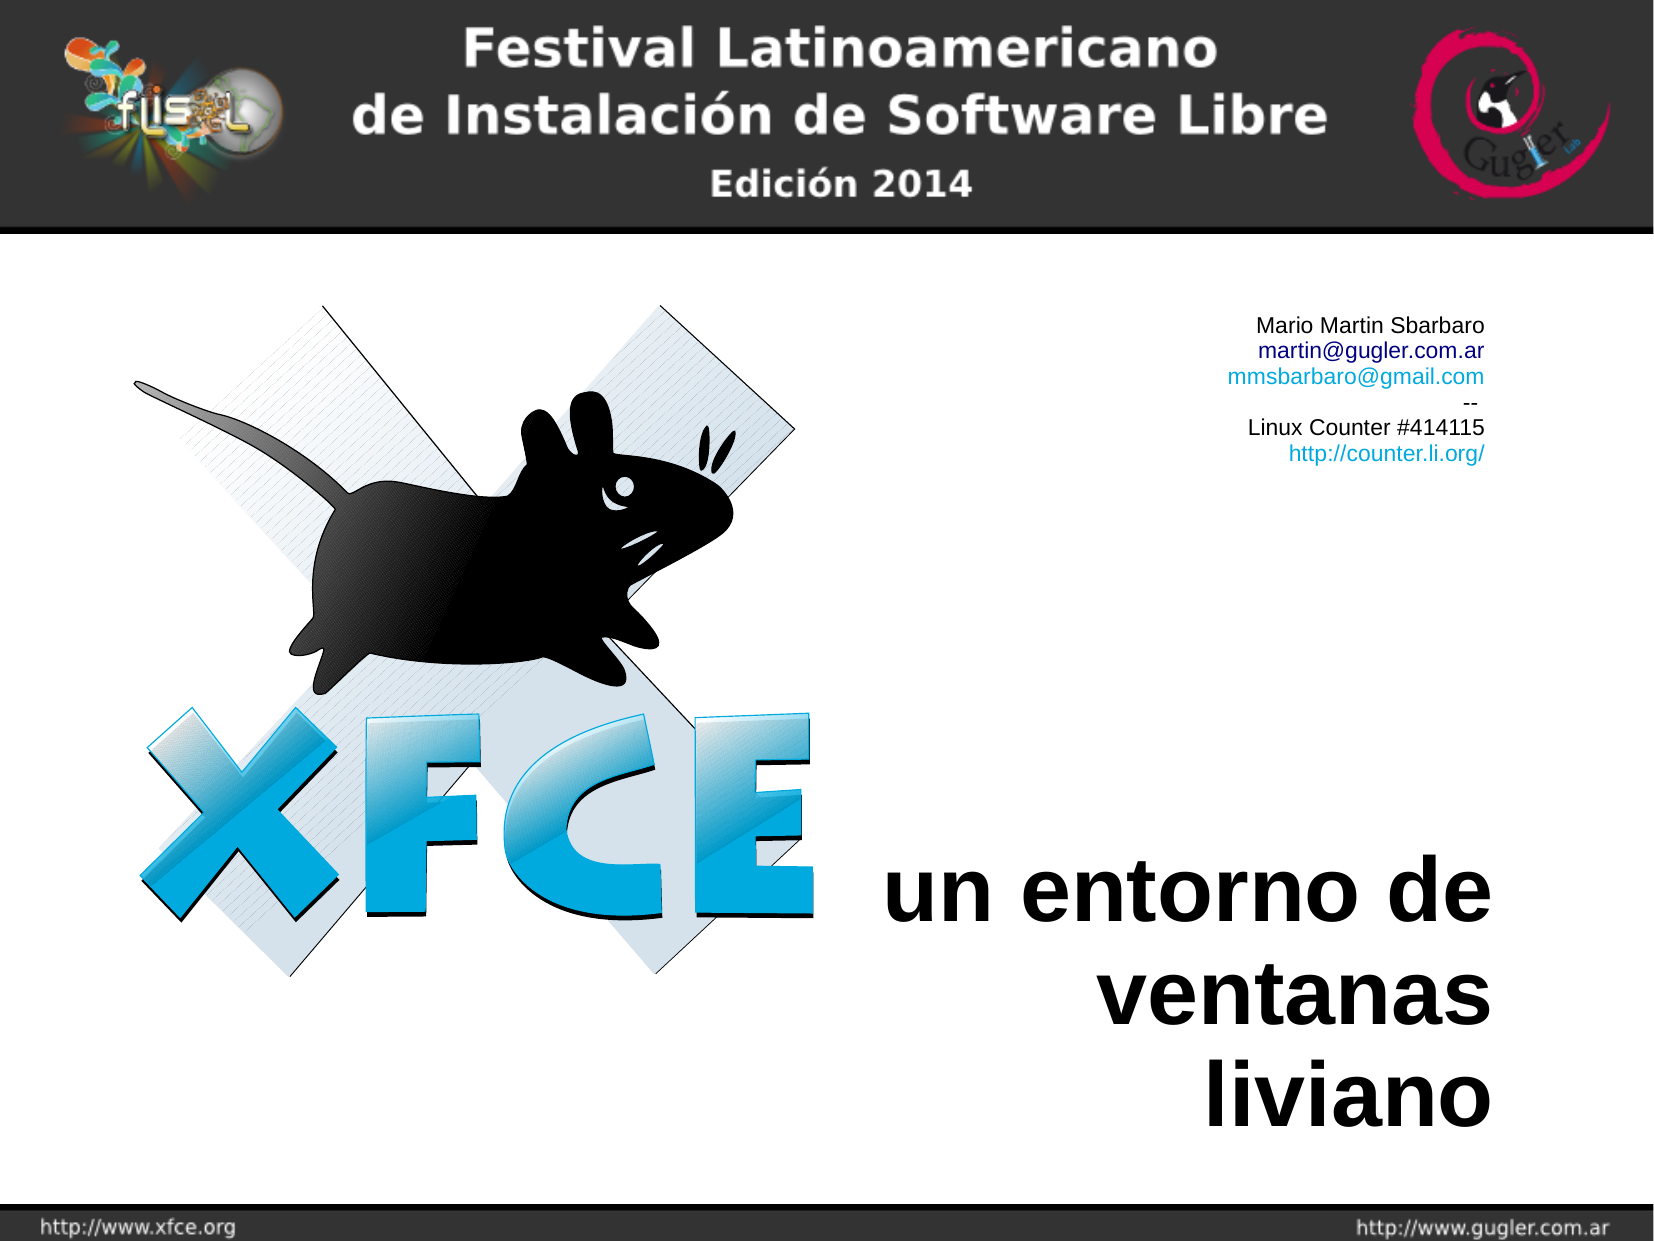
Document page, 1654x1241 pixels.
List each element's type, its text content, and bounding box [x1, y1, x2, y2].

text_box un entorno de ventanas liviano [868, 831, 1521, 1154]
picture [0, 1204, 1654, 1241]
text_box Mario Martin Sbarbaro martin@gugler.com.ar mmsbarbaro@gmail.com -- Linux Counter #414115 http://counter.li.org/ [1212, 305, 1500, 474]
picture [0, 0, 1654, 234]
picture [119, 287, 827, 996]
